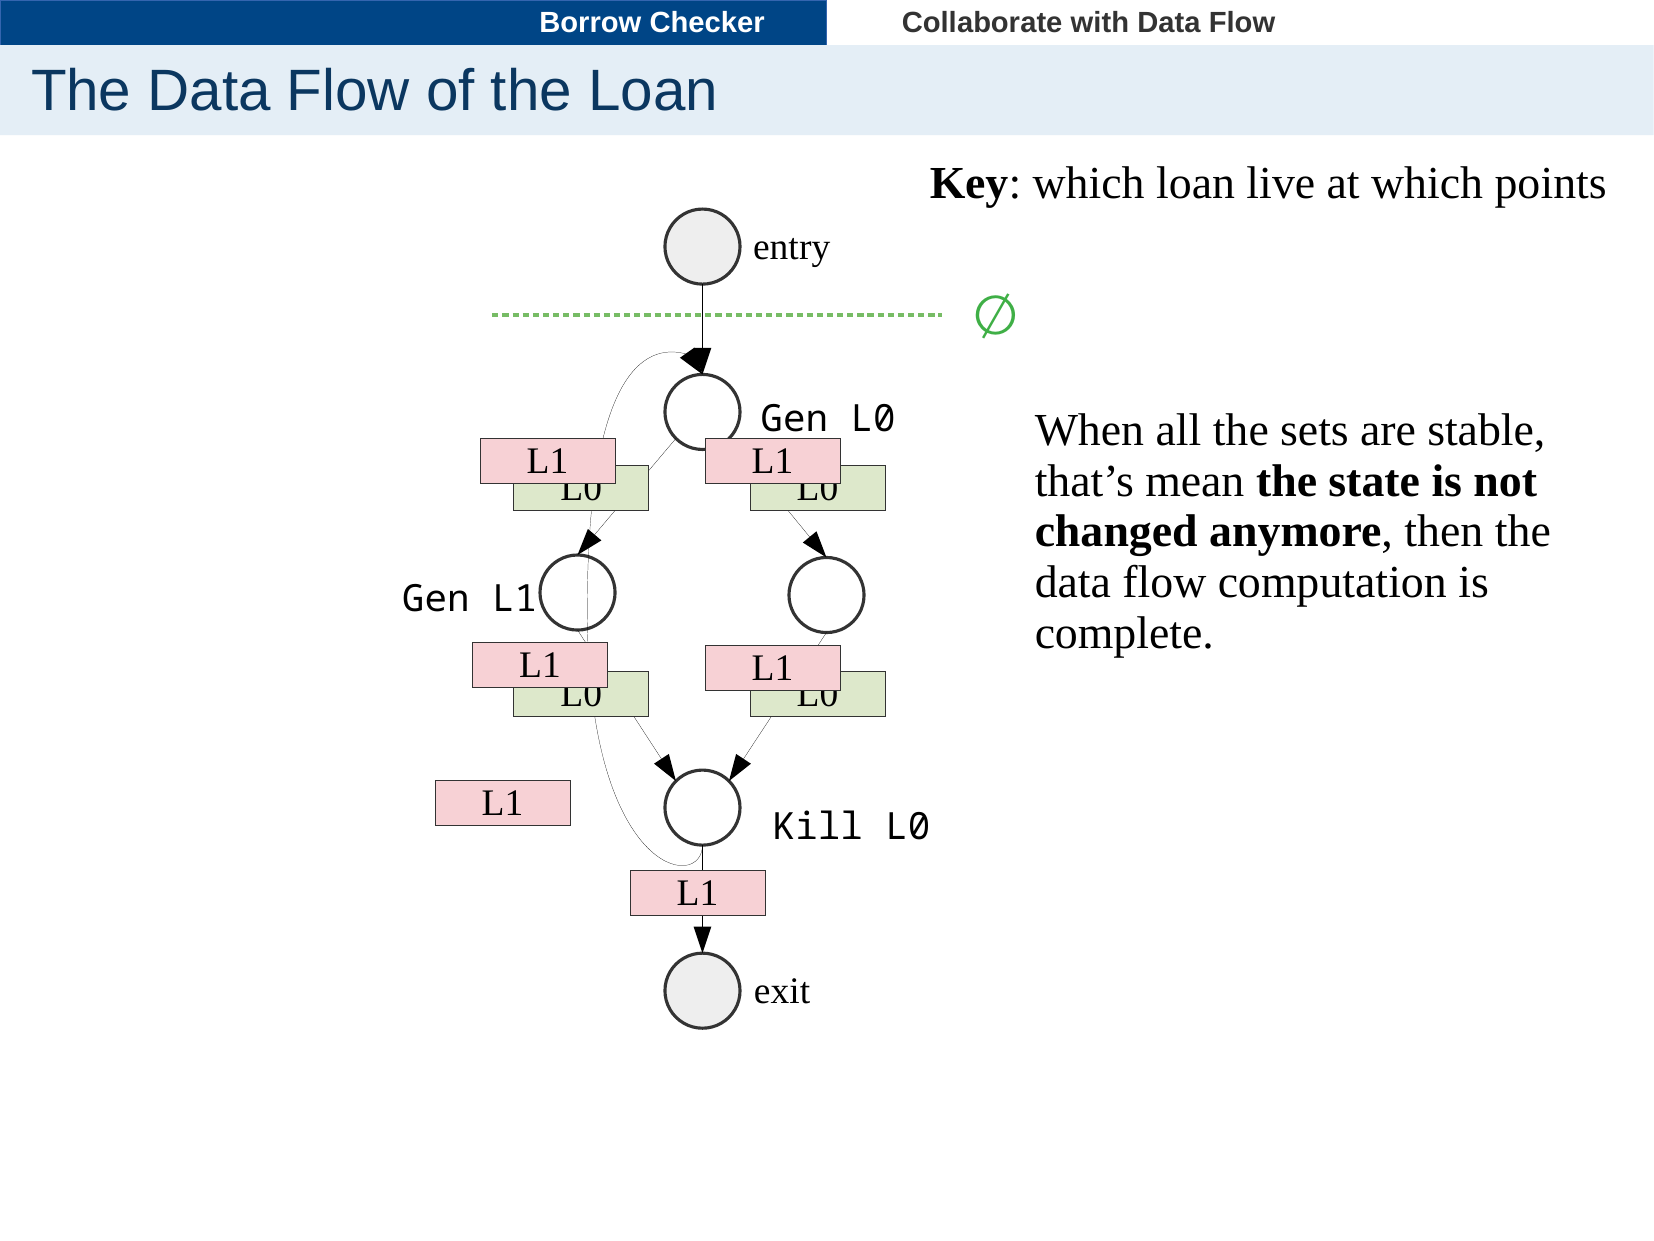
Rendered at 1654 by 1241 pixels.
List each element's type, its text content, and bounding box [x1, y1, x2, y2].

text_box exit [664, 953, 741, 1029]
text_box L1 [472, 642, 608, 688]
text_box L1 [630, 870, 766, 916]
text_box [586, 623, 600, 629]
title Collaborate with Data Flow [826, 0, 1654, 45]
text_box Kill L0 [758, 791, 979, 851]
text_box L1 [480, 438, 616, 484]
text_box Gen L1 [387, 564, 608, 623]
text_box [664, 770, 741, 846]
text_box When all the sets are stable, that’s mean the state is not changed anymore, then the data flow computation is complete. [1020, 397, 1636, 666]
text_box L0 [588, 484, 597, 499]
text_box L1 [705, 438, 841, 484]
text_box L0 [750, 465, 886, 511]
text_box [555, 623, 585, 631]
text_box [553, 555, 586, 564]
text_box [587, 556, 602, 564]
text_box L1 [435, 780, 571, 826]
text_box entry [664, 209, 741, 285]
title Borrow Checker [0, 0, 766, 45]
text_box L0 [513, 671, 649, 717]
text_box L0 [513, 465, 649, 511]
text_box Gen L0 [745, 384, 966, 443]
text_box [788, 557, 865, 633]
text_box L0 [588, 688, 597, 705]
text_box L0 [750, 671, 886, 717]
text_box L0 [824, 484, 833, 499]
text_box [664, 374, 741, 450]
text_box Key: which loan live at which points [915, 150, 1654, 216]
text_box The Data Flow of the Loan [0, 45, 1654, 136]
text_box ∅ [960, 267, 1201, 360]
text_box L0 [824, 691, 833, 705]
text_box [608, 570, 616, 615]
text_box L1 [705, 645, 841, 691]
